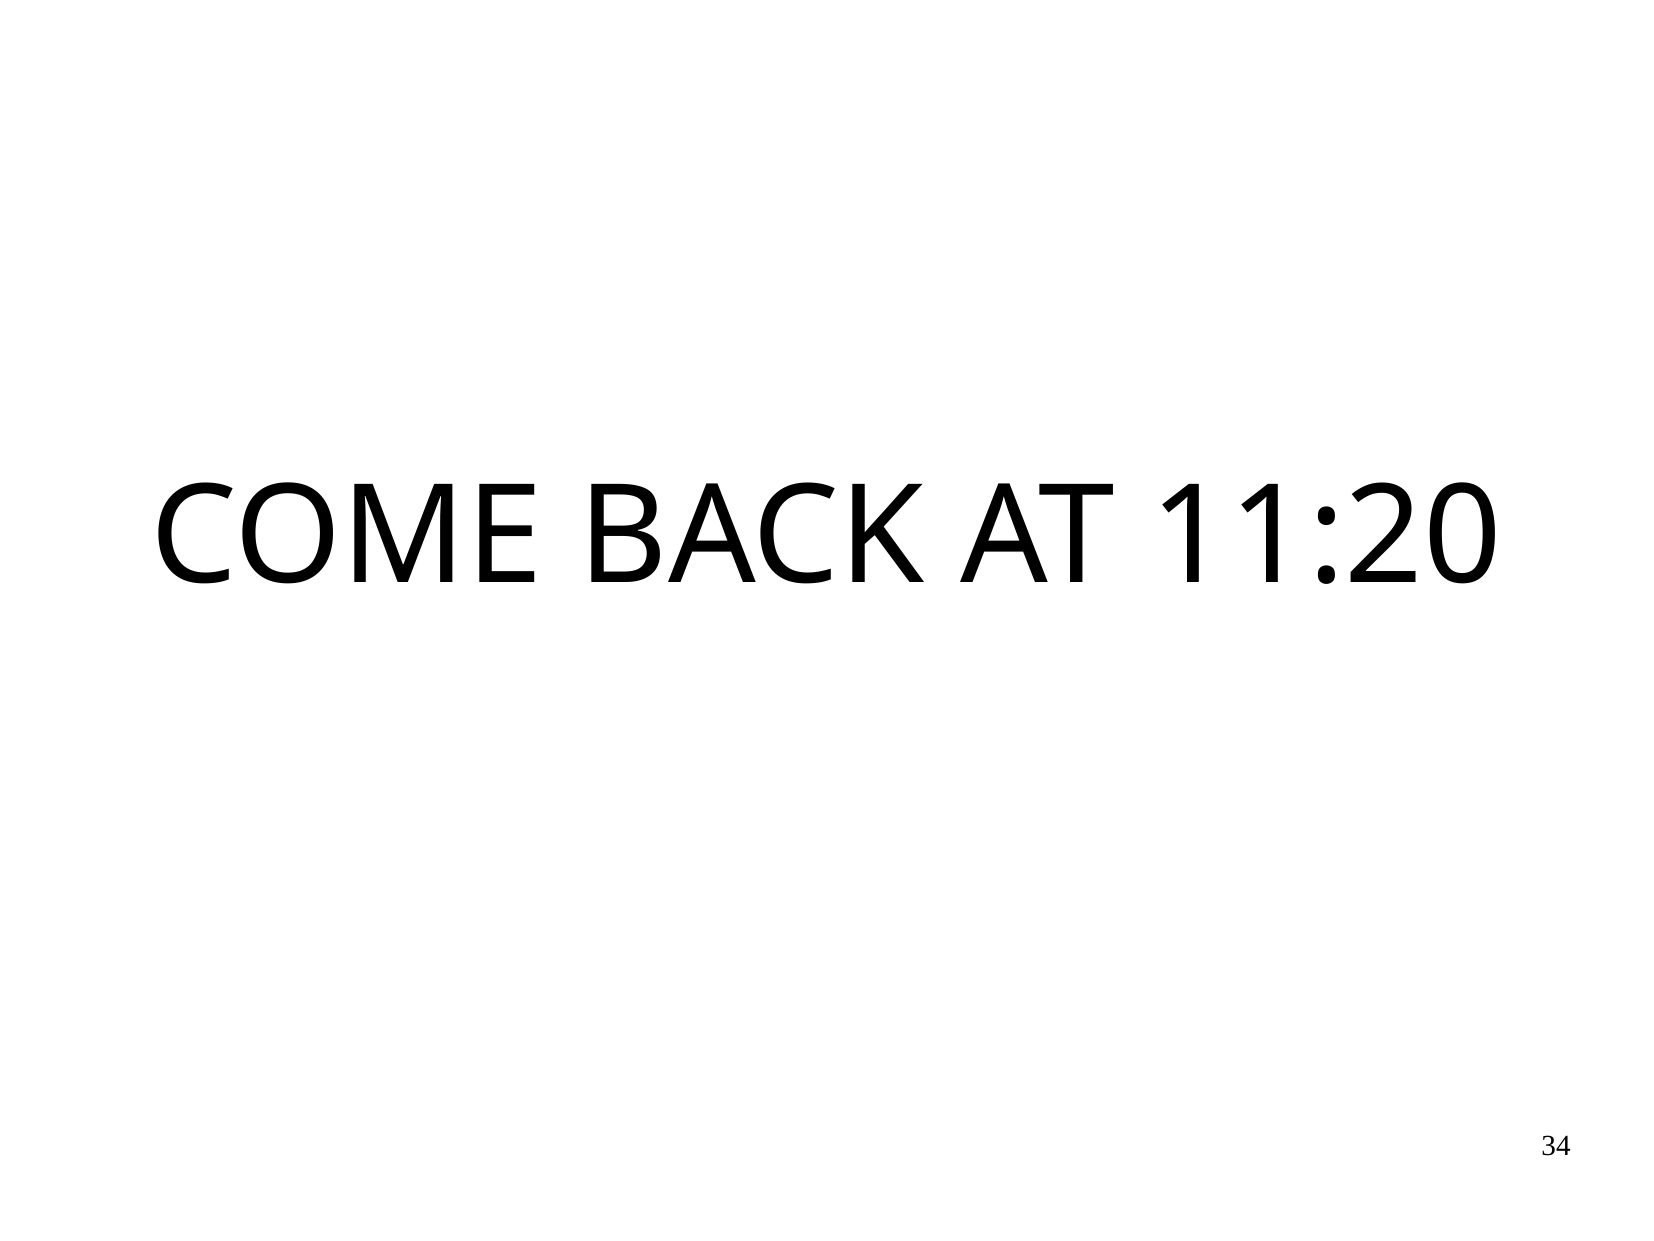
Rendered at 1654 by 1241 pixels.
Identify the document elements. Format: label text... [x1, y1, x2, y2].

subtitle COME BACK AT 11:20 [82, 49, 1571, 1010]
